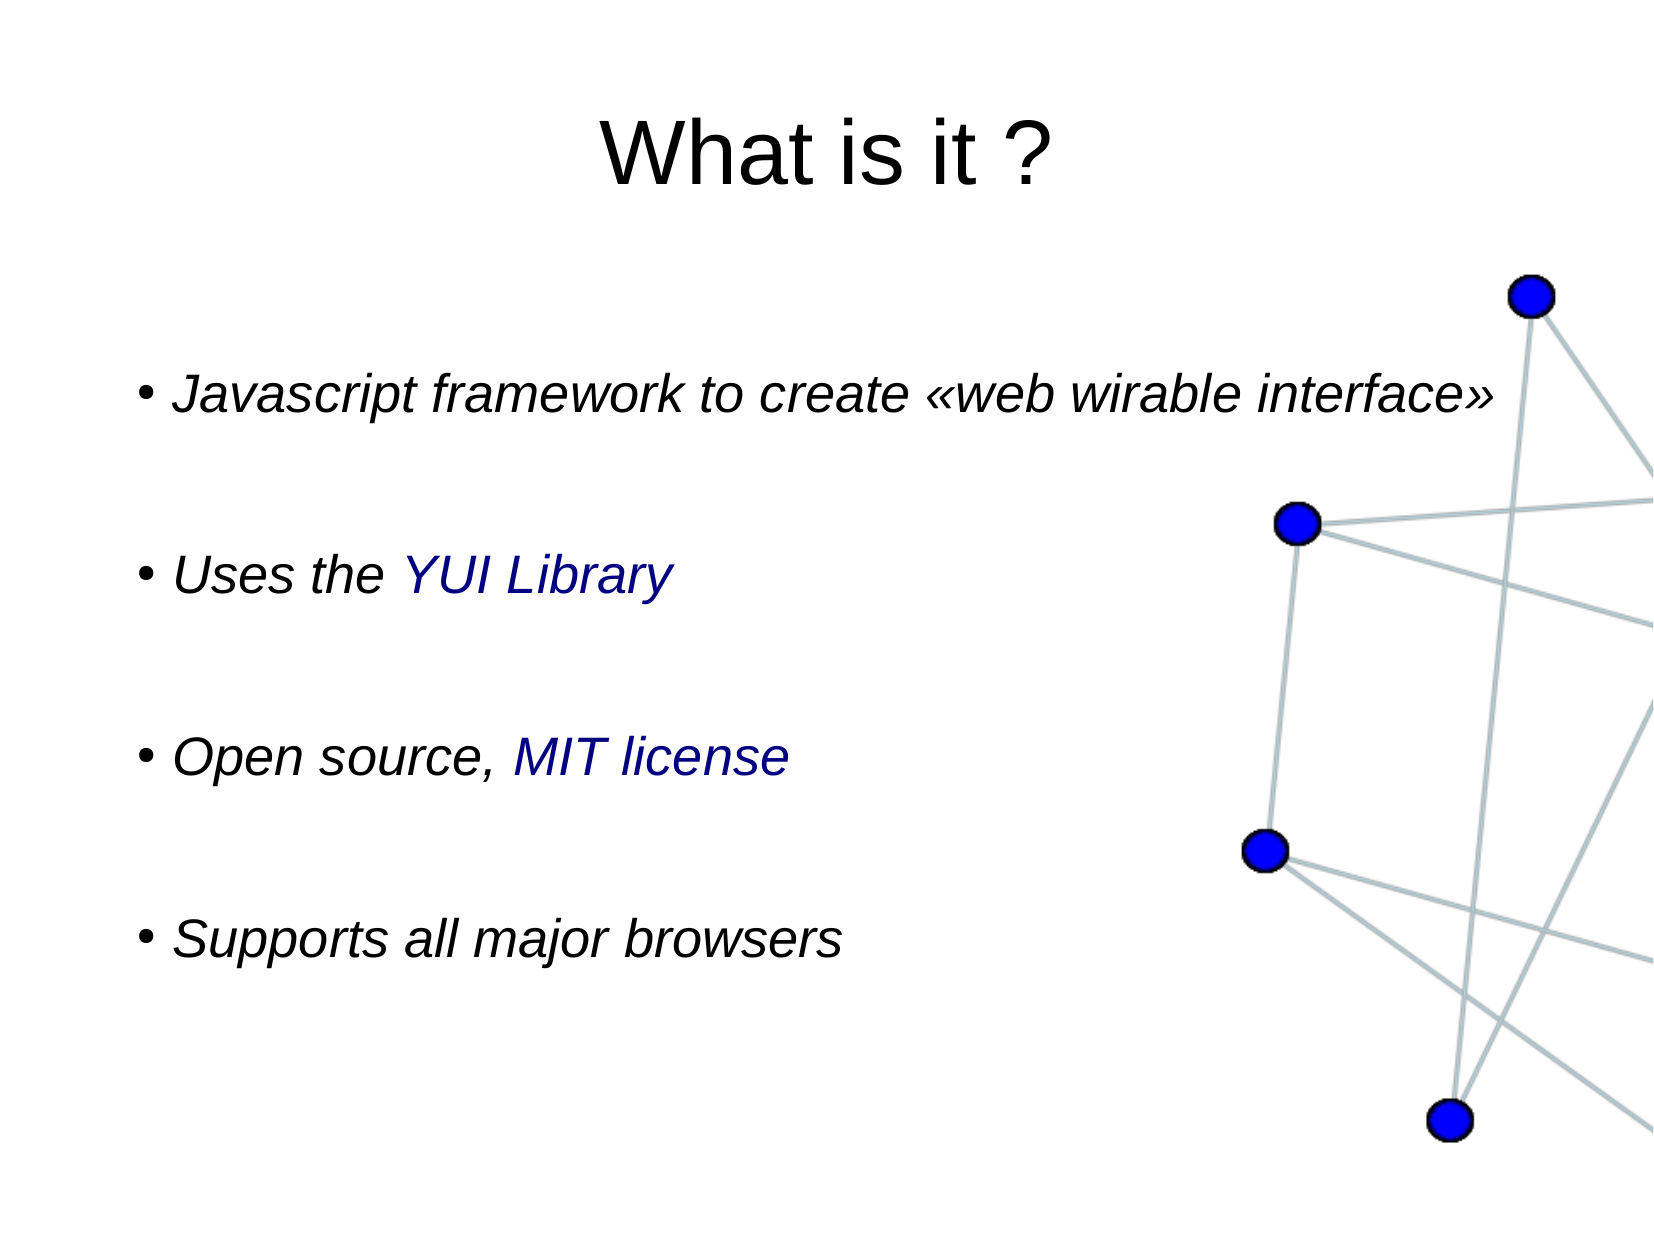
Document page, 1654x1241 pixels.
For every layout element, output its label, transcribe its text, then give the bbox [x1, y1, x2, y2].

text_box Javascript framework to create «web wirable interface» Uses the YUI Library Open source, MIT license Supports all major browsers [86, 295, 1536, 1063]
picture [1181, 231, 1654, 1187]
title What is it ? [82, 56, 1571, 250]
